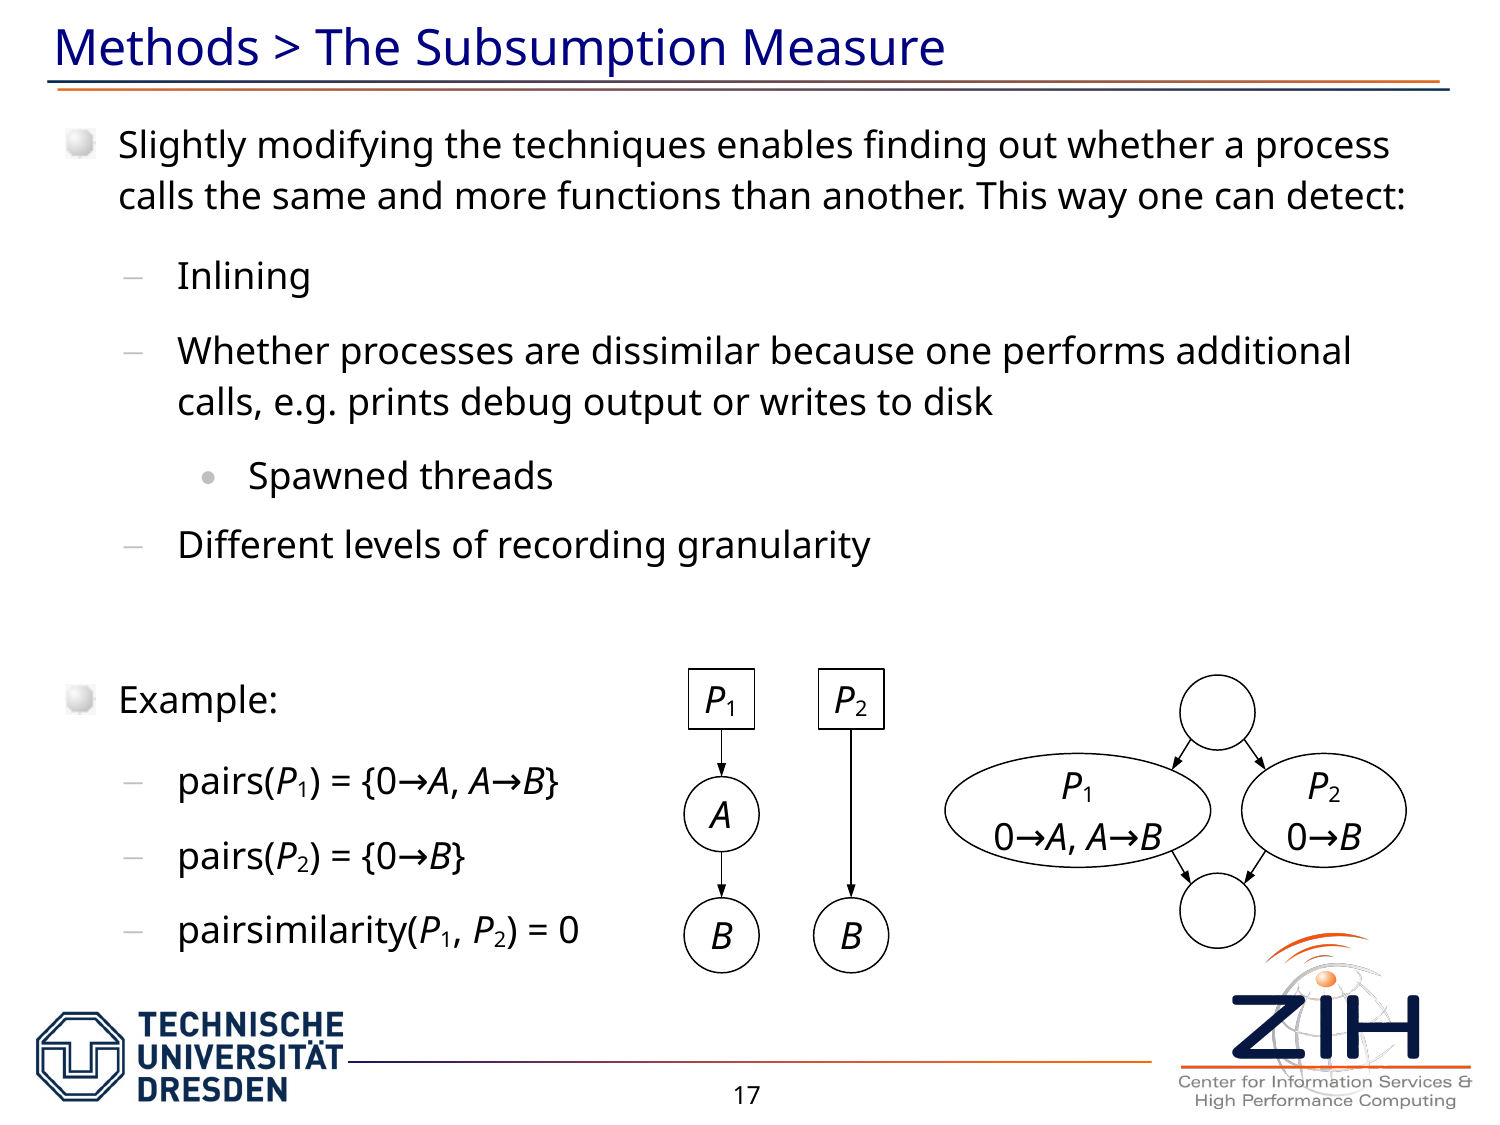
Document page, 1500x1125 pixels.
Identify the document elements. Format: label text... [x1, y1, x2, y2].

picture [47, 80, 1450, 91]
text_box A [684, 776, 760, 852]
text_box B [813, 897, 889, 973]
text_box P2 [818, 668, 884, 729]
picture [35, 1011, 343, 1102]
title Methods > The Subsumption Measure [53, 12, 1453, 81]
text_box B [684, 897, 760, 973]
picture [1178, 933, 1473, 1110]
list Slightly modifying the techniques enables finding out whether a process calls the same and more functions than another. This way one can detect: Inlining Whether processes are dissimilar because one performs additional calls, e.g. prints debug output or writes to disk Spawned threads Different levels of recording granularity Example: pairs(P1) = {0→A, A→B} pairs(P2) = {0→B} pairsimilarity(P1, P2) = 0 [29, 118, 1418, 951]
text_box P1 0→A, A→B [945, 753, 1211, 868]
text_box P1 [688, 668, 755, 729]
text_box P2 0→B [1241, 753, 1407, 868]
